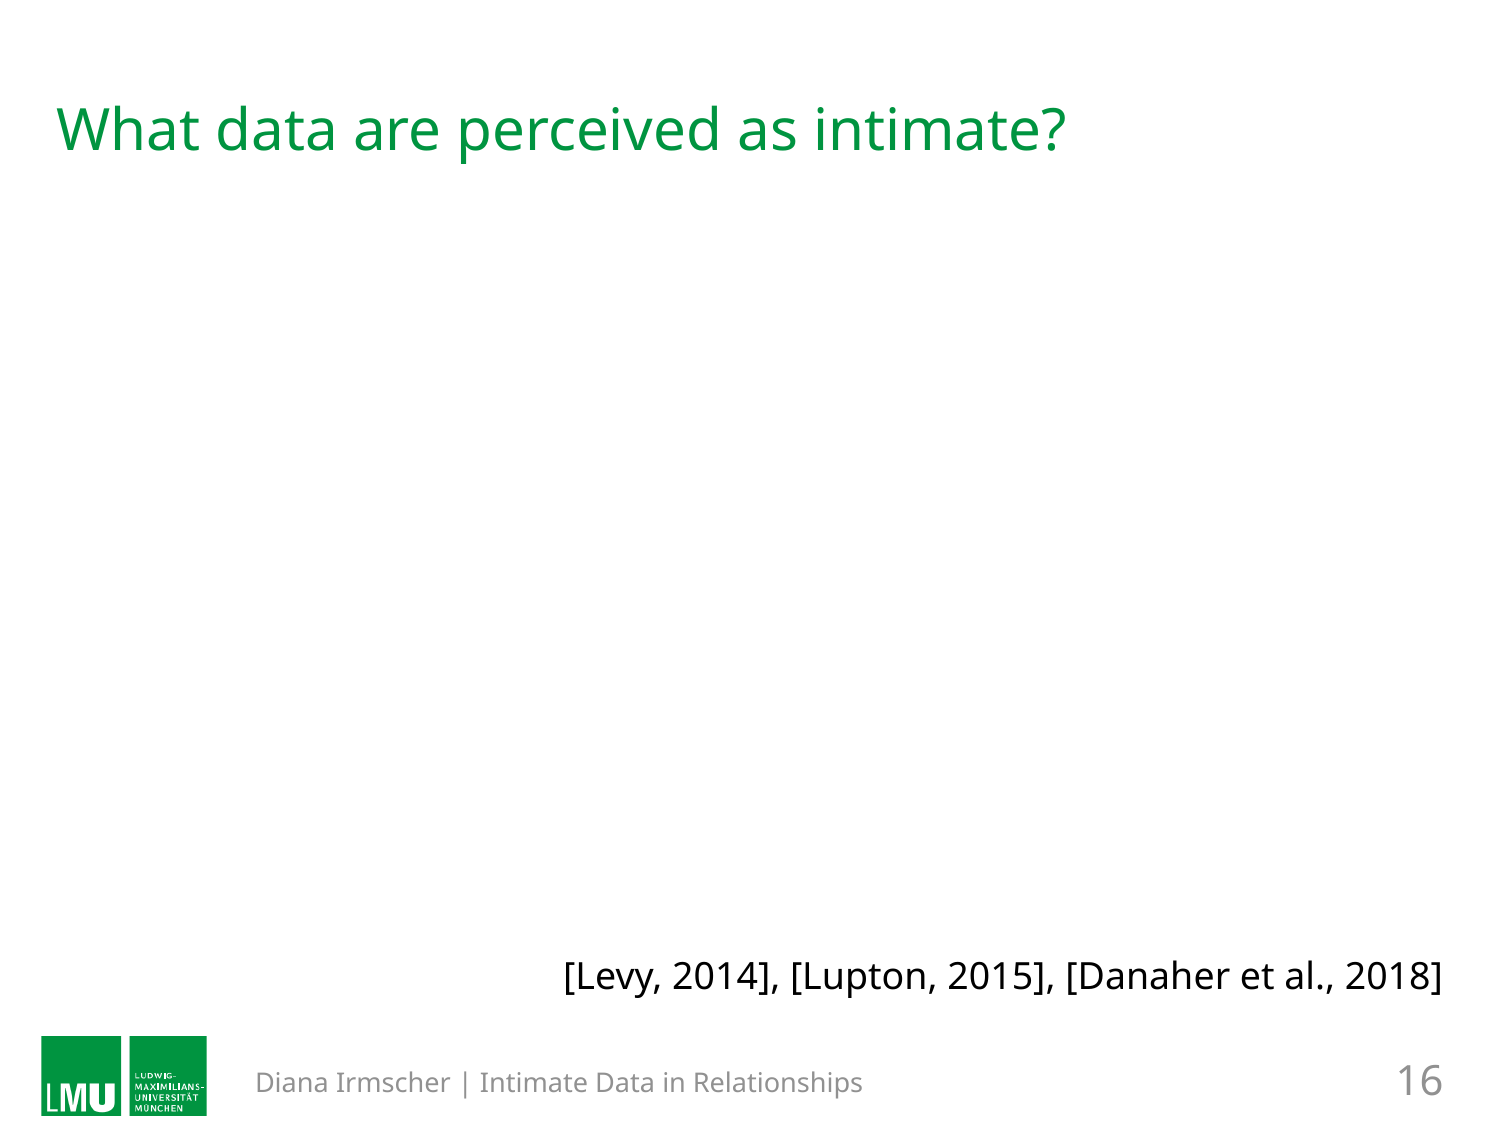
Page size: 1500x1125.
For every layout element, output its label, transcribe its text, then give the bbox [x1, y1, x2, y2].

title What data are perceived as intimate? [41, 37, 1459, 217]
slide_number <number> [1014, 1046, 1459, 1117]
list [Levy, 2014], [Lupton, 2015], [Danaher et al., 2018] [41, 944, 1459, 1007]
footer Diana Irmscher | Intimate Data in Relationships [240, 1046, 963, 1117]
